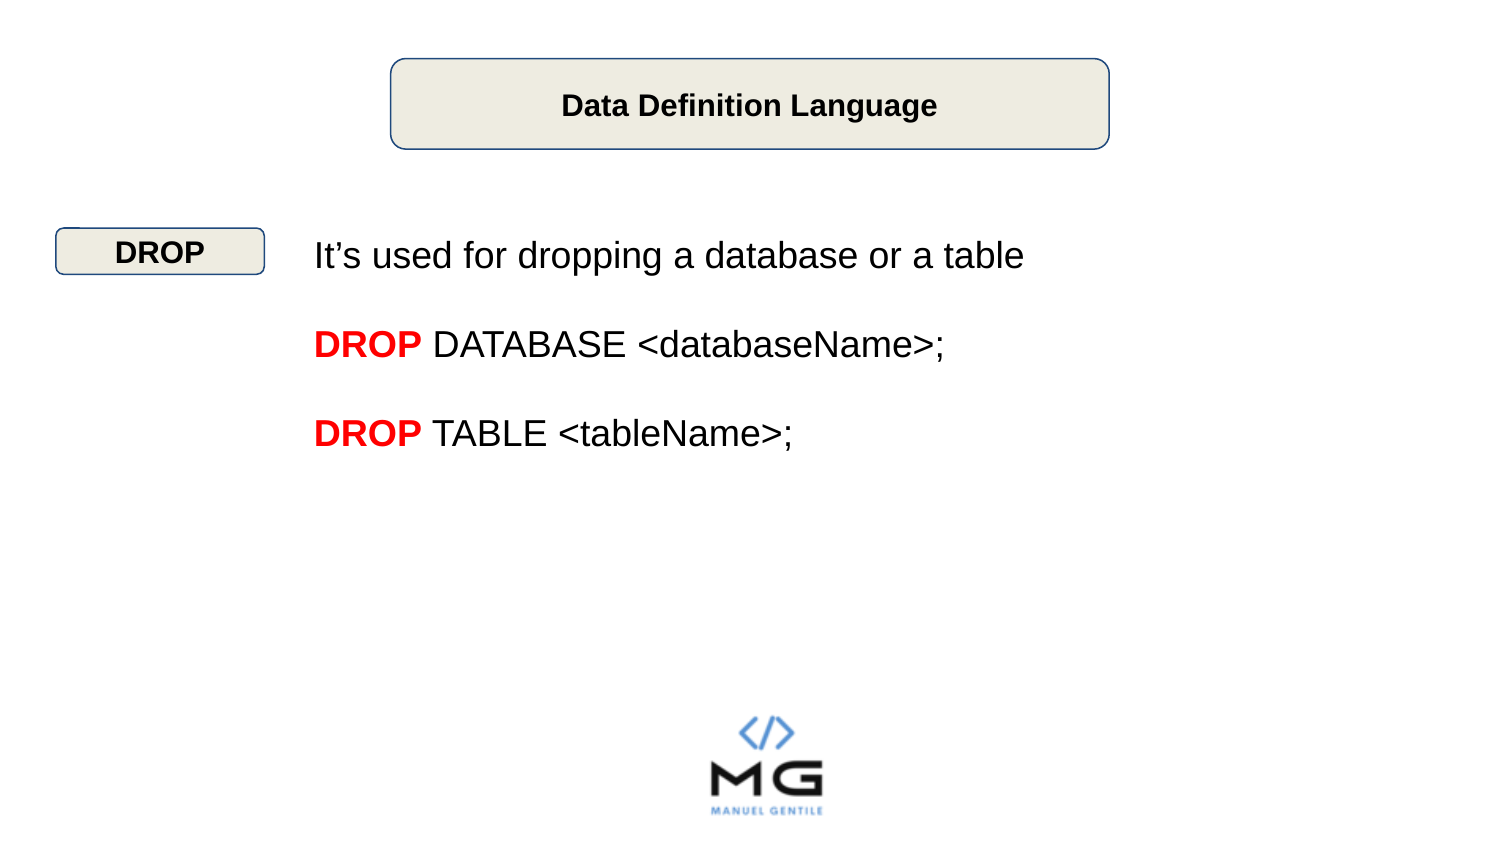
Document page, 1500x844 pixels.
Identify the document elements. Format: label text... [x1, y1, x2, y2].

text_box DROP DATABASE <databaseName>; [298, 305, 1066, 375]
text_box DROP [55, 228, 265, 275]
picture [688, 687, 846, 844]
text_box It’s used for dropping a database or a table [298, 216, 1110, 286]
text_box DROP TABLE <tableName>; [298, 393, 1066, 463]
text_box Data Definition Language [390, 58, 1110, 150]
